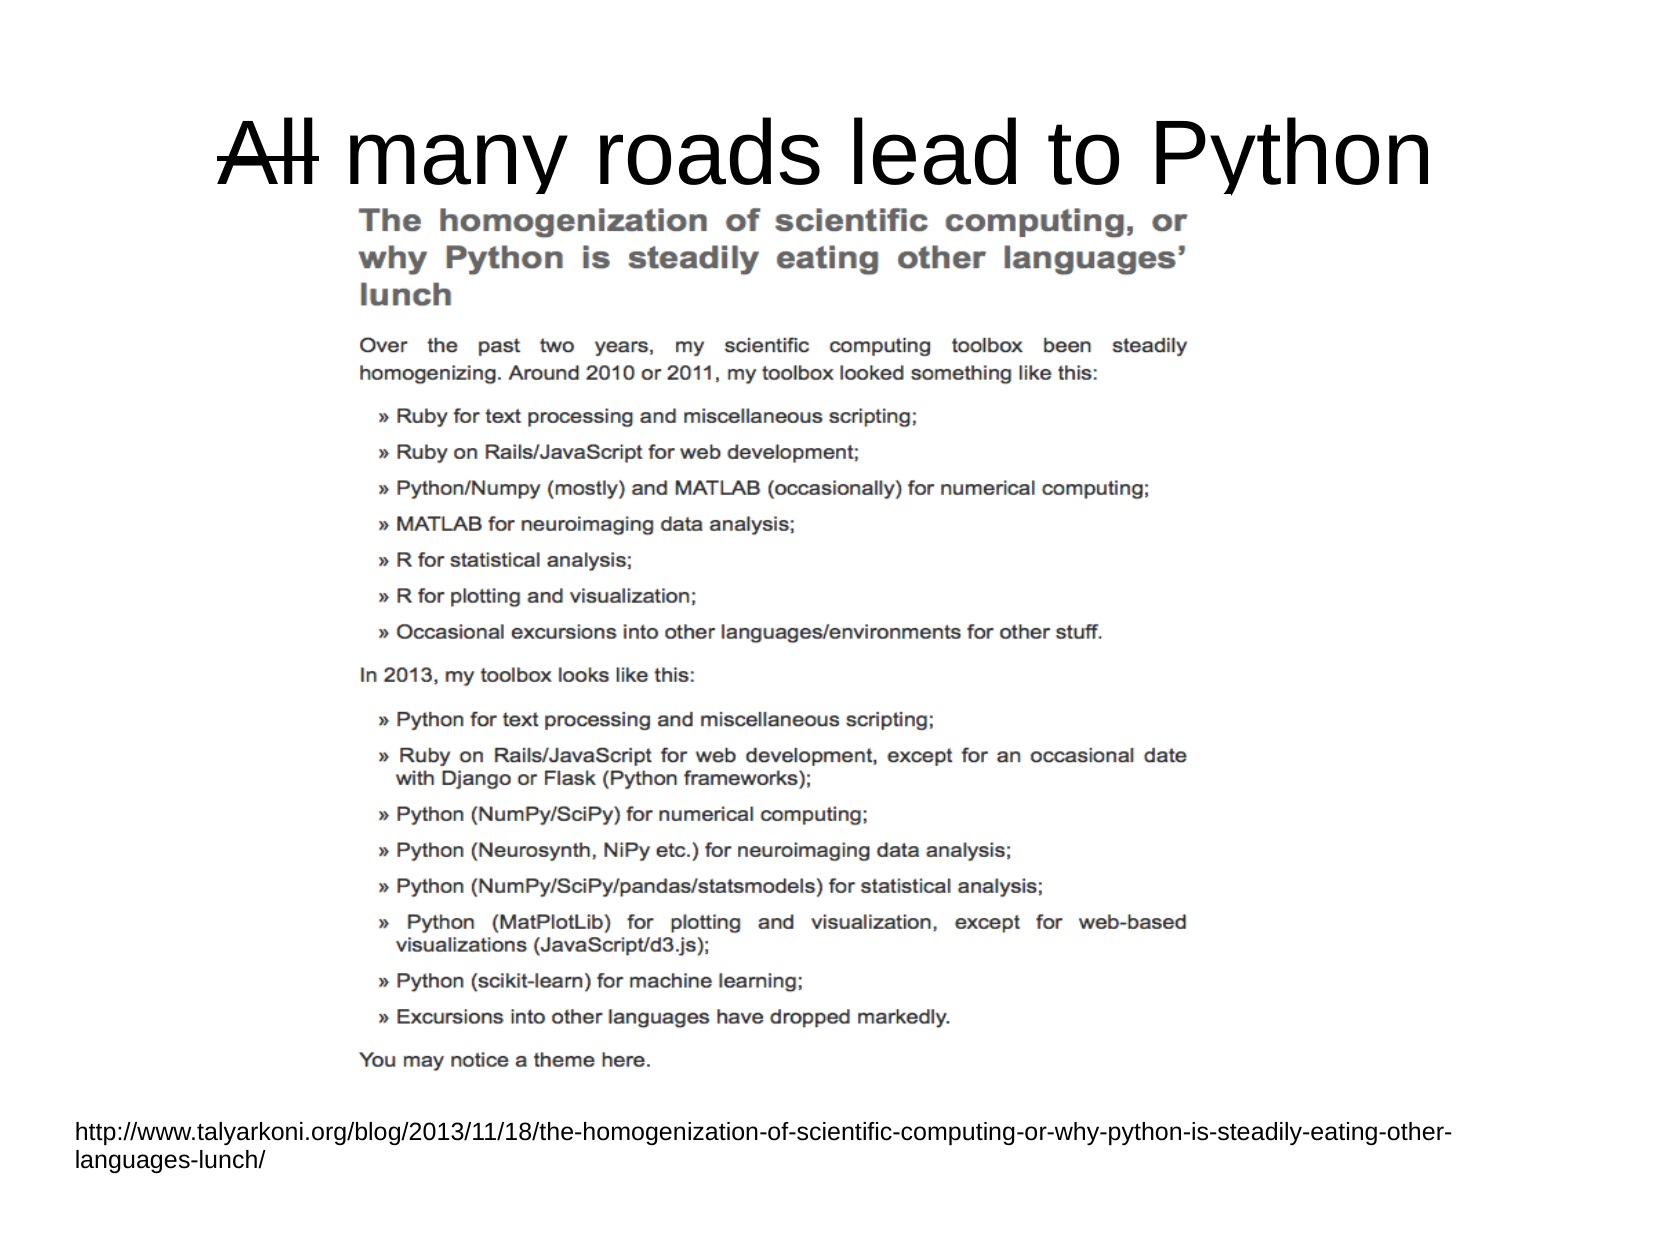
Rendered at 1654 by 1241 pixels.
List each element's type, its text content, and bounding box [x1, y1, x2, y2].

title All many roads lead to Python [82, 49, 1571, 257]
picture [330, 194, 1231, 1081]
text_box http://www.talyarkoni.org/blog/2013/11/18/the-homogenization-of-scientific-computing-or-why-python-is-steadily-eating-other-languages-lunch/ [60, 1110, 1486, 1181]
